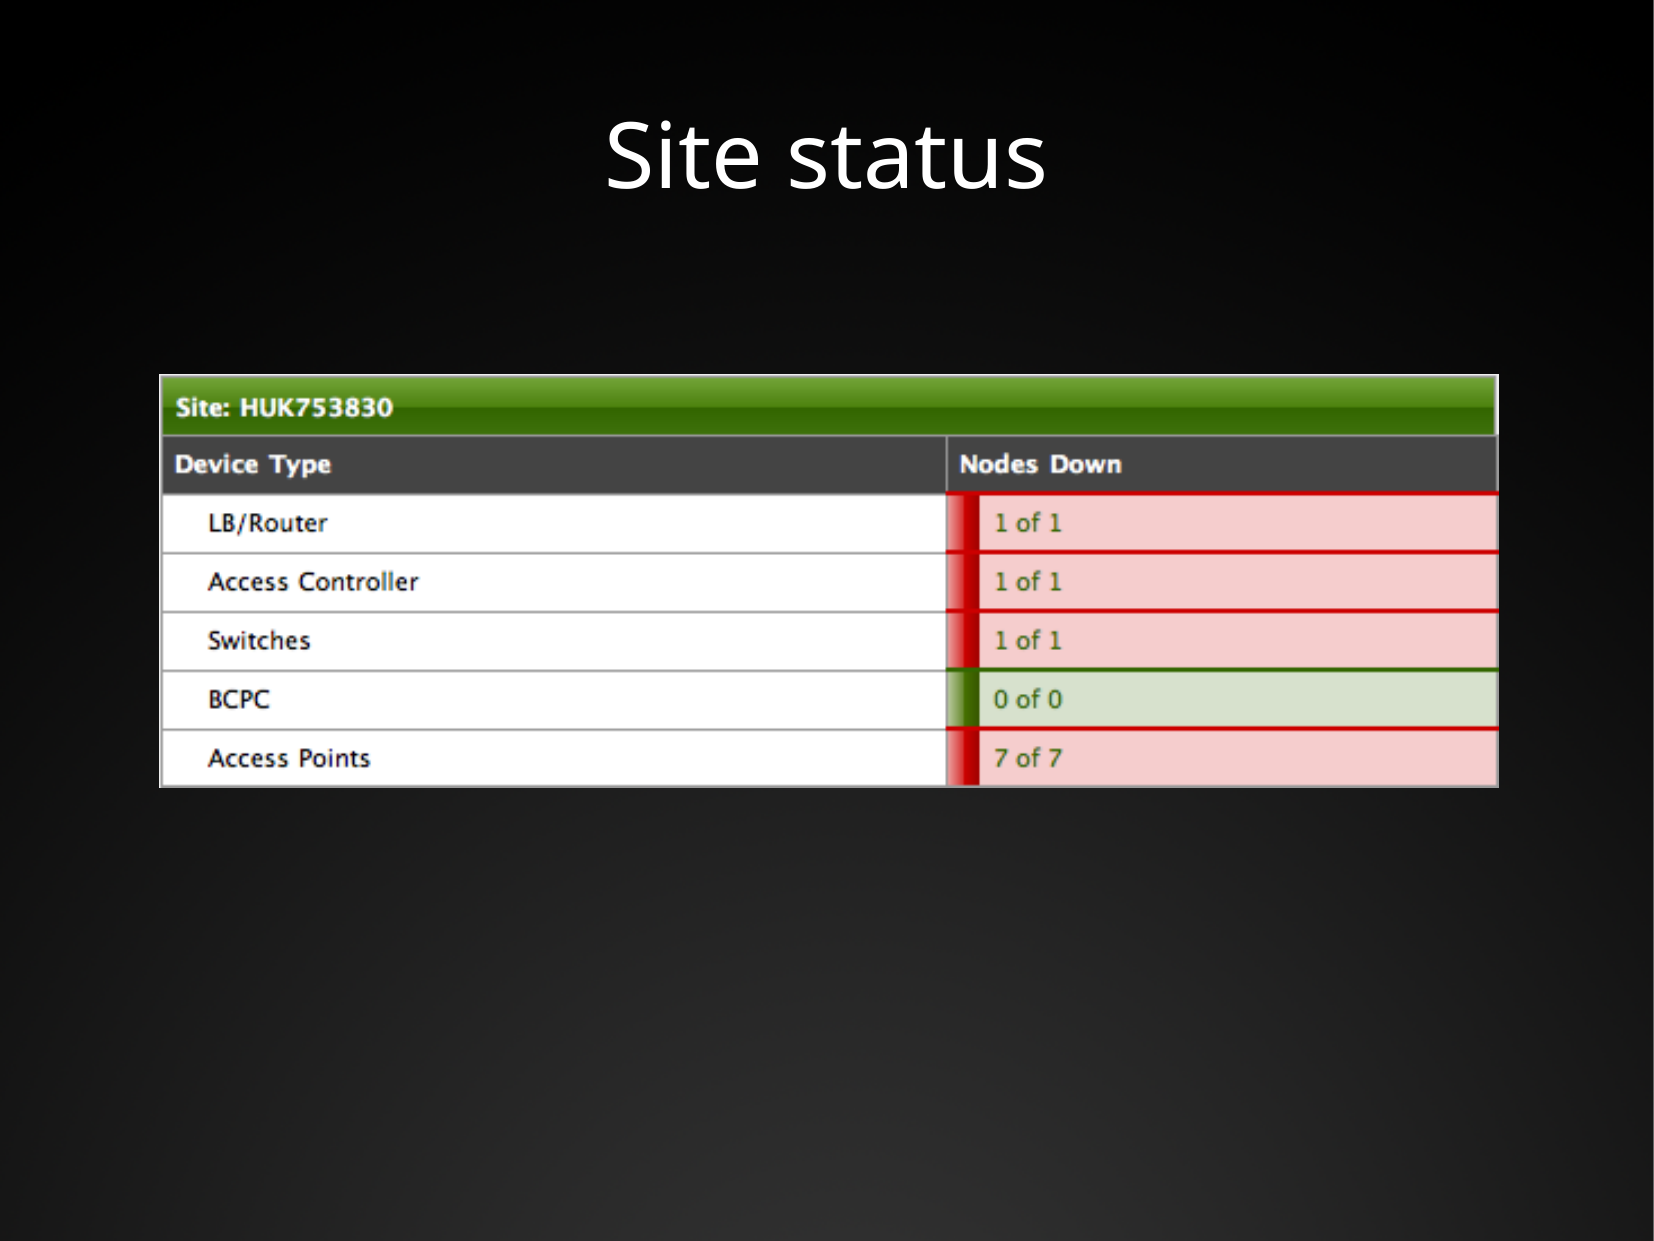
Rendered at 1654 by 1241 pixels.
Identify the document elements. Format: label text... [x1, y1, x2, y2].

picture [0, 0, 1654, 1241]
title Site status [82, 49, 1571, 257]
